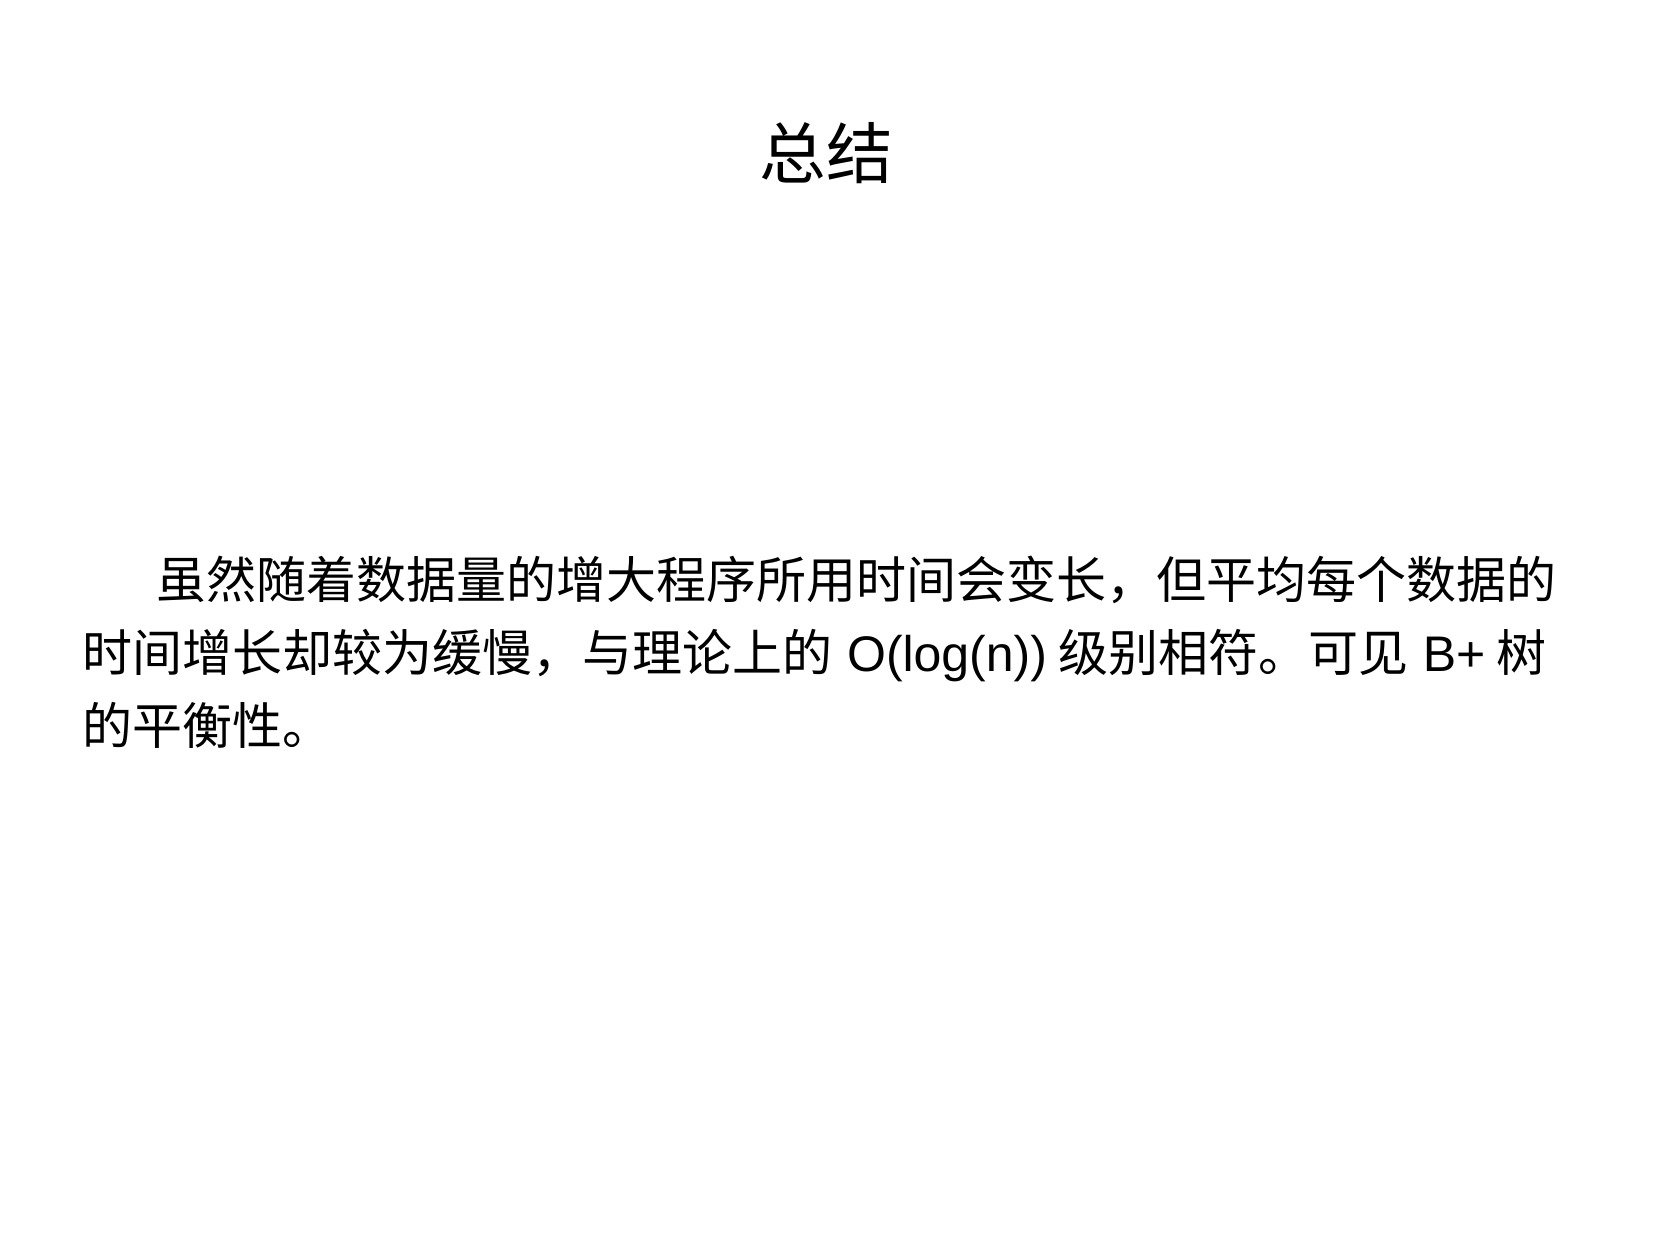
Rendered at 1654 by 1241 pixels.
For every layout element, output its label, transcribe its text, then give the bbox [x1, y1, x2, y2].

title 总结 [82, 49, 1571, 257]
subtitle 虽然随着数据量的增大程序所用时间会变长，但平均每个数据的时间增长却较为缓慢，与理论上的O(log(n))级别相符。可见B+树的平衡性。 [82, 290, 1571, 1010]
